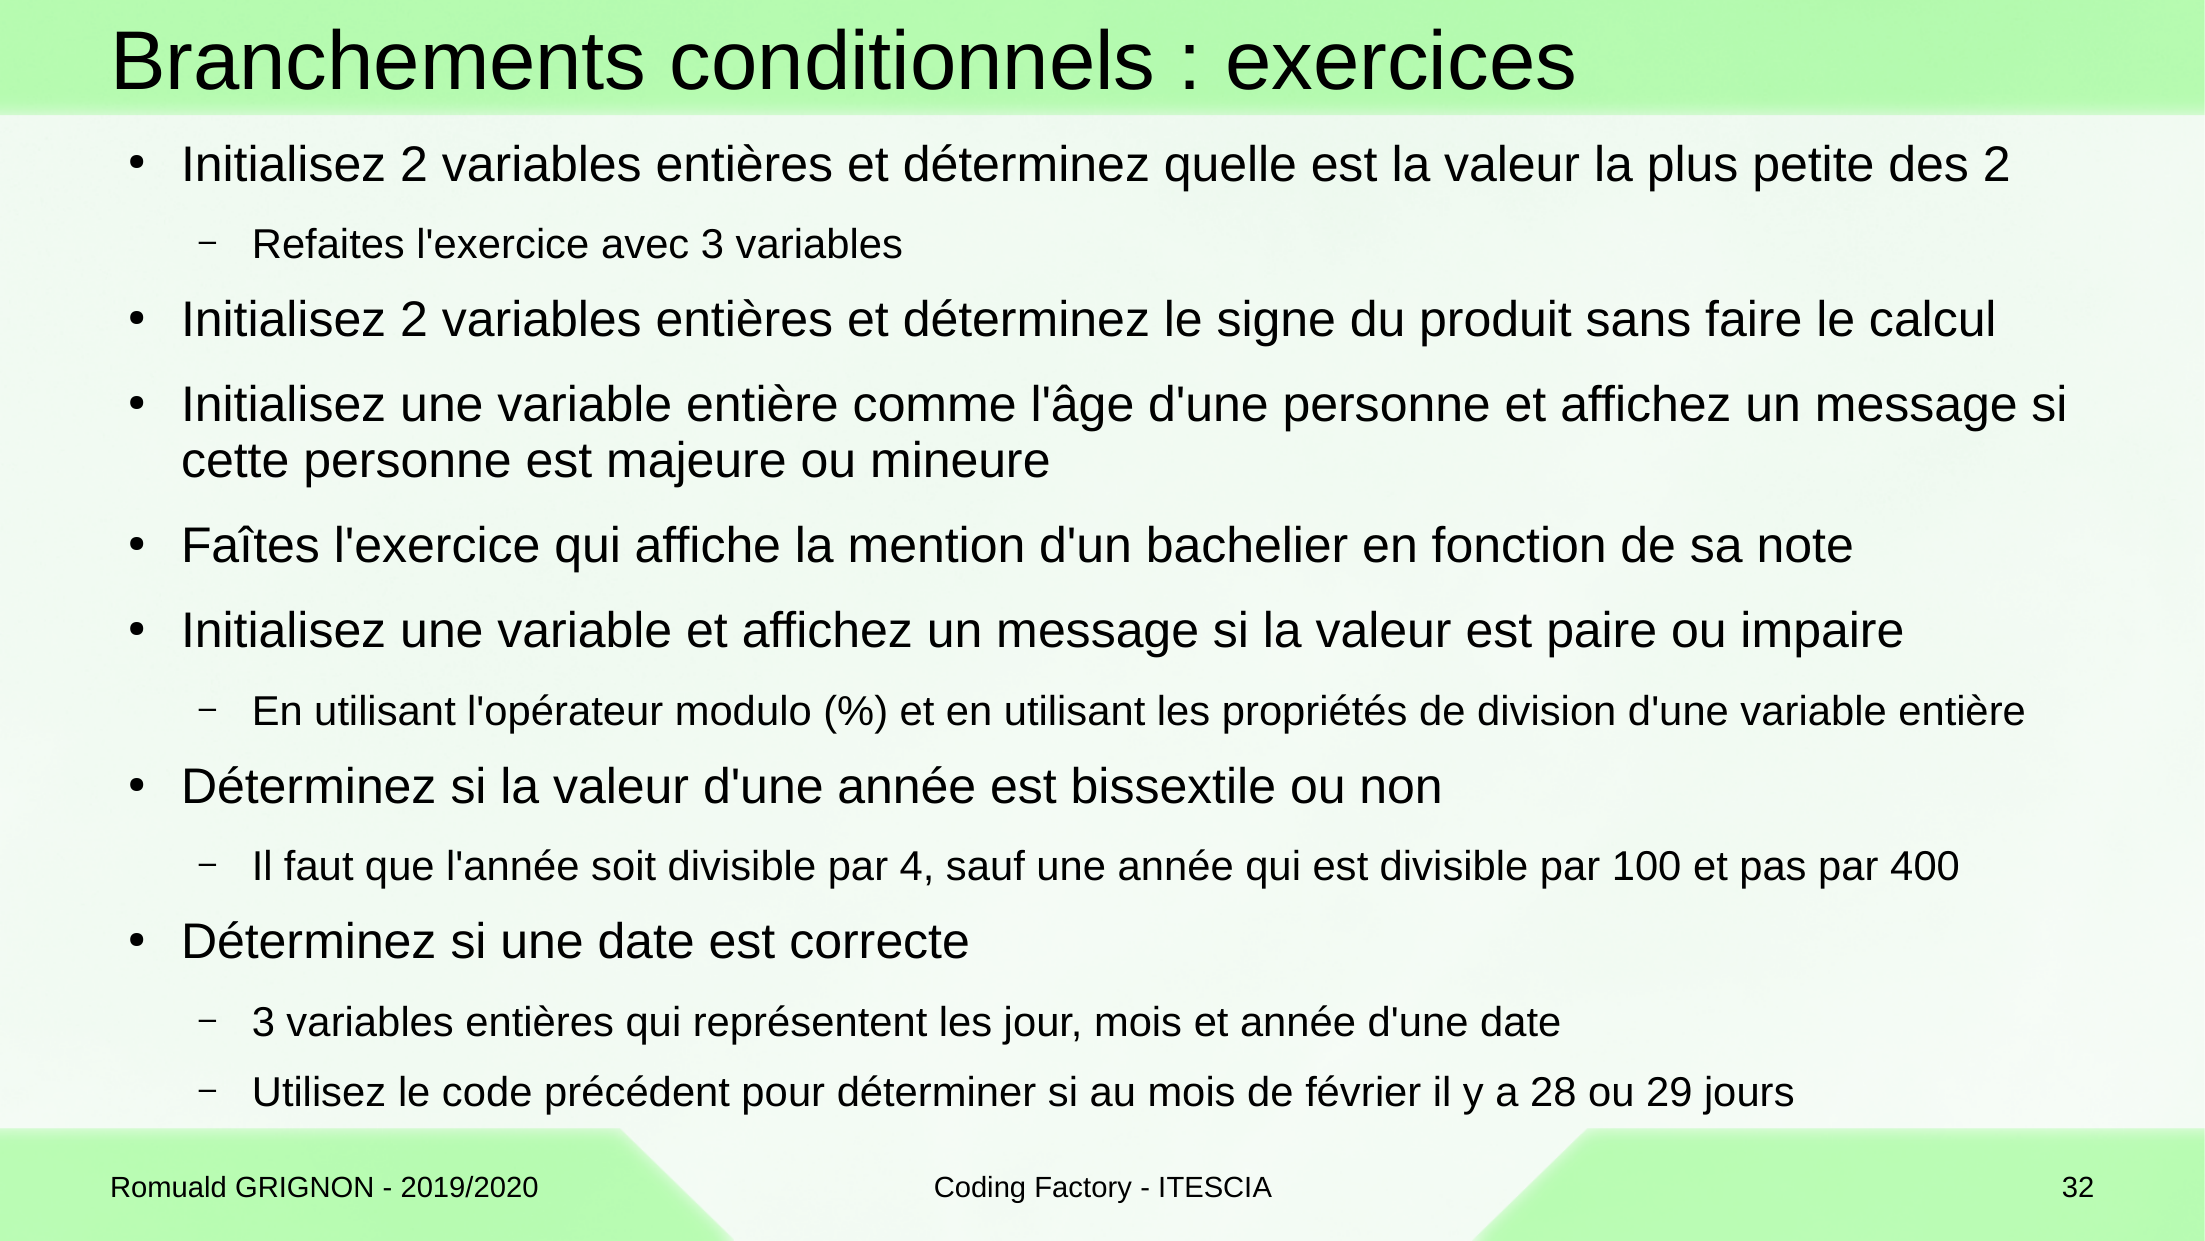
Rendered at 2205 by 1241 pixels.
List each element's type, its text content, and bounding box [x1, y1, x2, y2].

list Initialisez 2 variables entières et déterminez quelle est la valeur la plus petite des 2 Refaites l'exercice avec 3 variables Initialisez 2 variables entières et déterminez le signe du produit sans faire le calcul Initialisez une variable entière comme l'âge d'une personne et affichez un message si cette personne est majeure ou mineure Faîtes l'exercice qui affiche la mention d'un bachelier en fonction de sa note Initialisez une variable et affichez un message si la valeur est paire ou impaire En utilisant l'opérateur modulo (%) et en utilisant les propriétés de division d'une variable entière Déterminez si la valeur d'une année est bissextile ou non Il faut que l'année soit divisible par 4, sauf une année qui est divisible par 100 et pas par 400 Déterminez si une date est correcte 3 variables entières qui représentent les jour, mois et année d'une date Utilisez le code précédent pour déterminer si au mois de février il y a 28 ou 29 jours [110, 206, 2095, 1117]
picture [0, 0, 2205, 1241]
title Branchements conditionnels : exercices [110, 49, 2095, 206]
